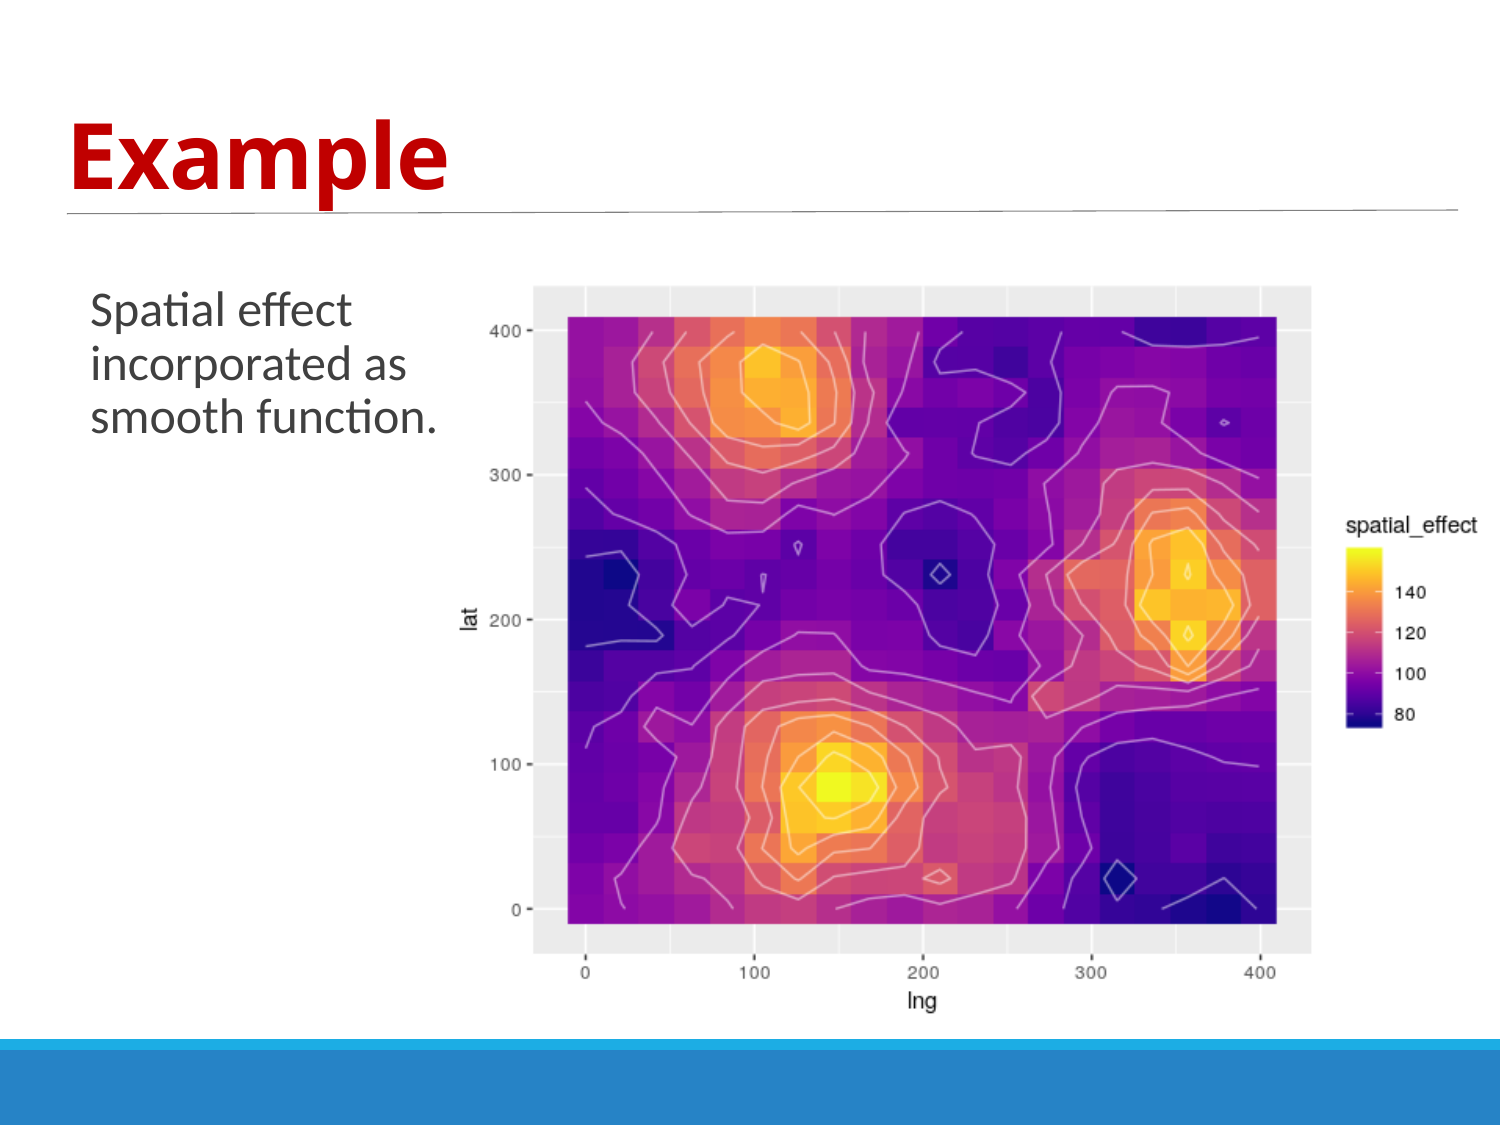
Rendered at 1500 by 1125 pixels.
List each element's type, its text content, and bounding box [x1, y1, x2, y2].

list Spatial effect incorporated as smooth function. [75, 275, 449, 961]
picture [449, 275, 1500, 1026]
title Example [66, 59, 1475, 258]
